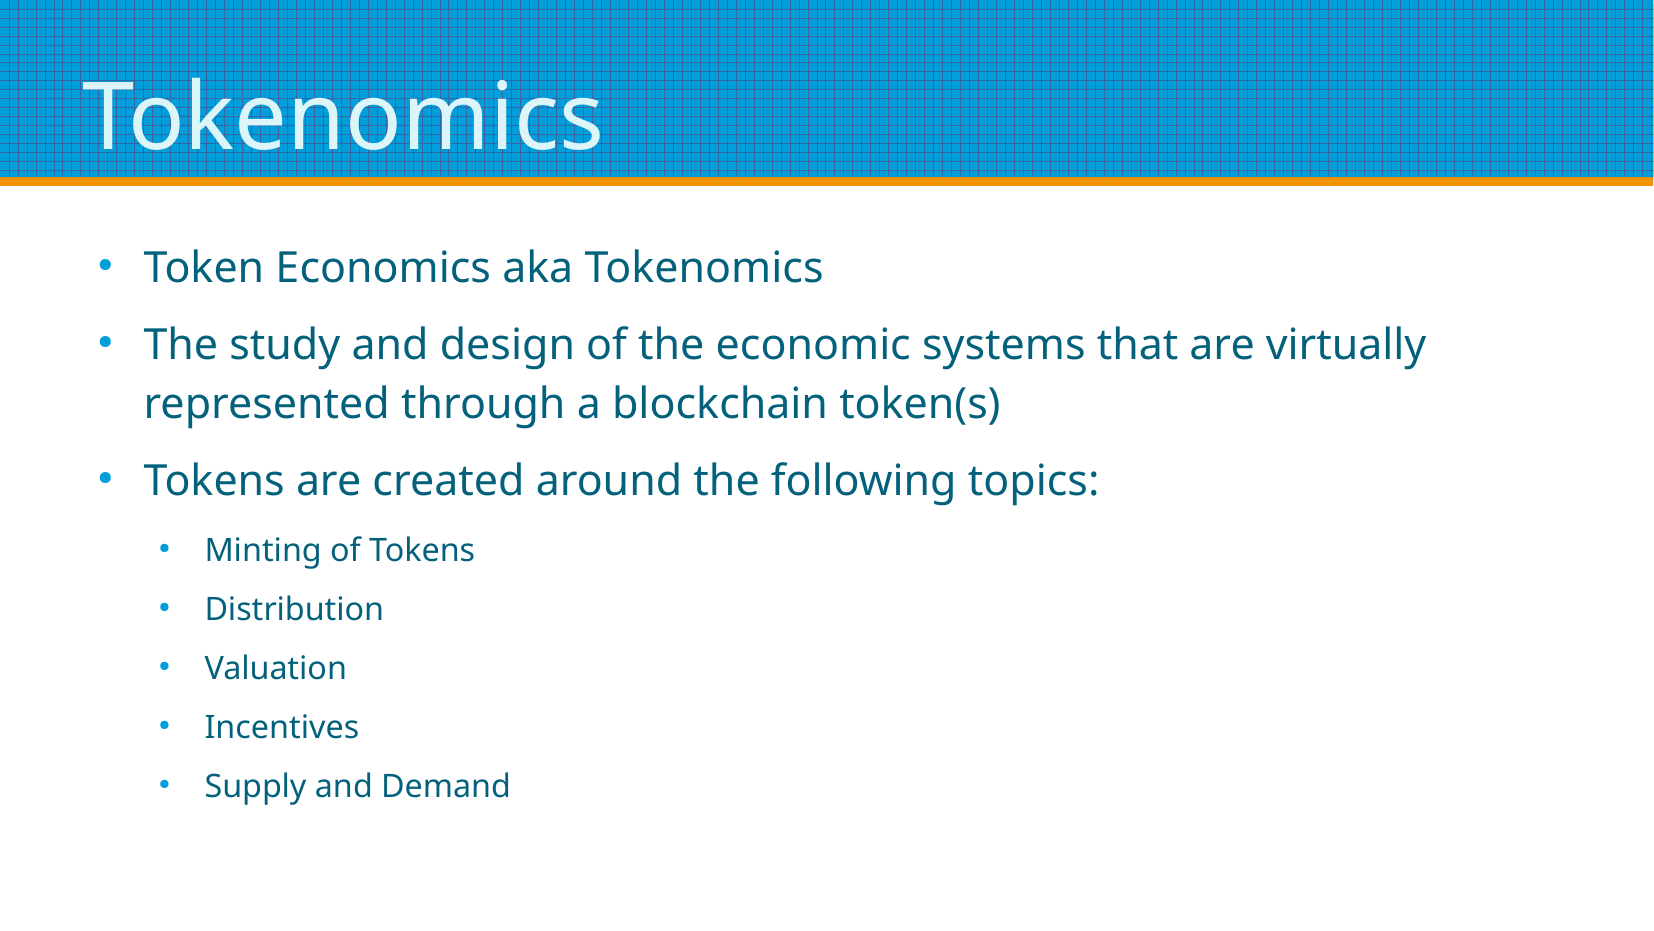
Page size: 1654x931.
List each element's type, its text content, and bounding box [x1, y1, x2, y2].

list Token Economics aka Tokenomics The study and design of the economic systems that are virtually represented through a blockchain token(s) Tokens are created around the following topics: Minting of Tokens Distribution Valuation Incentives Supply and Demand [82, 236, 1571, 813]
title Tokenomics [82, 14, 1571, 178]
